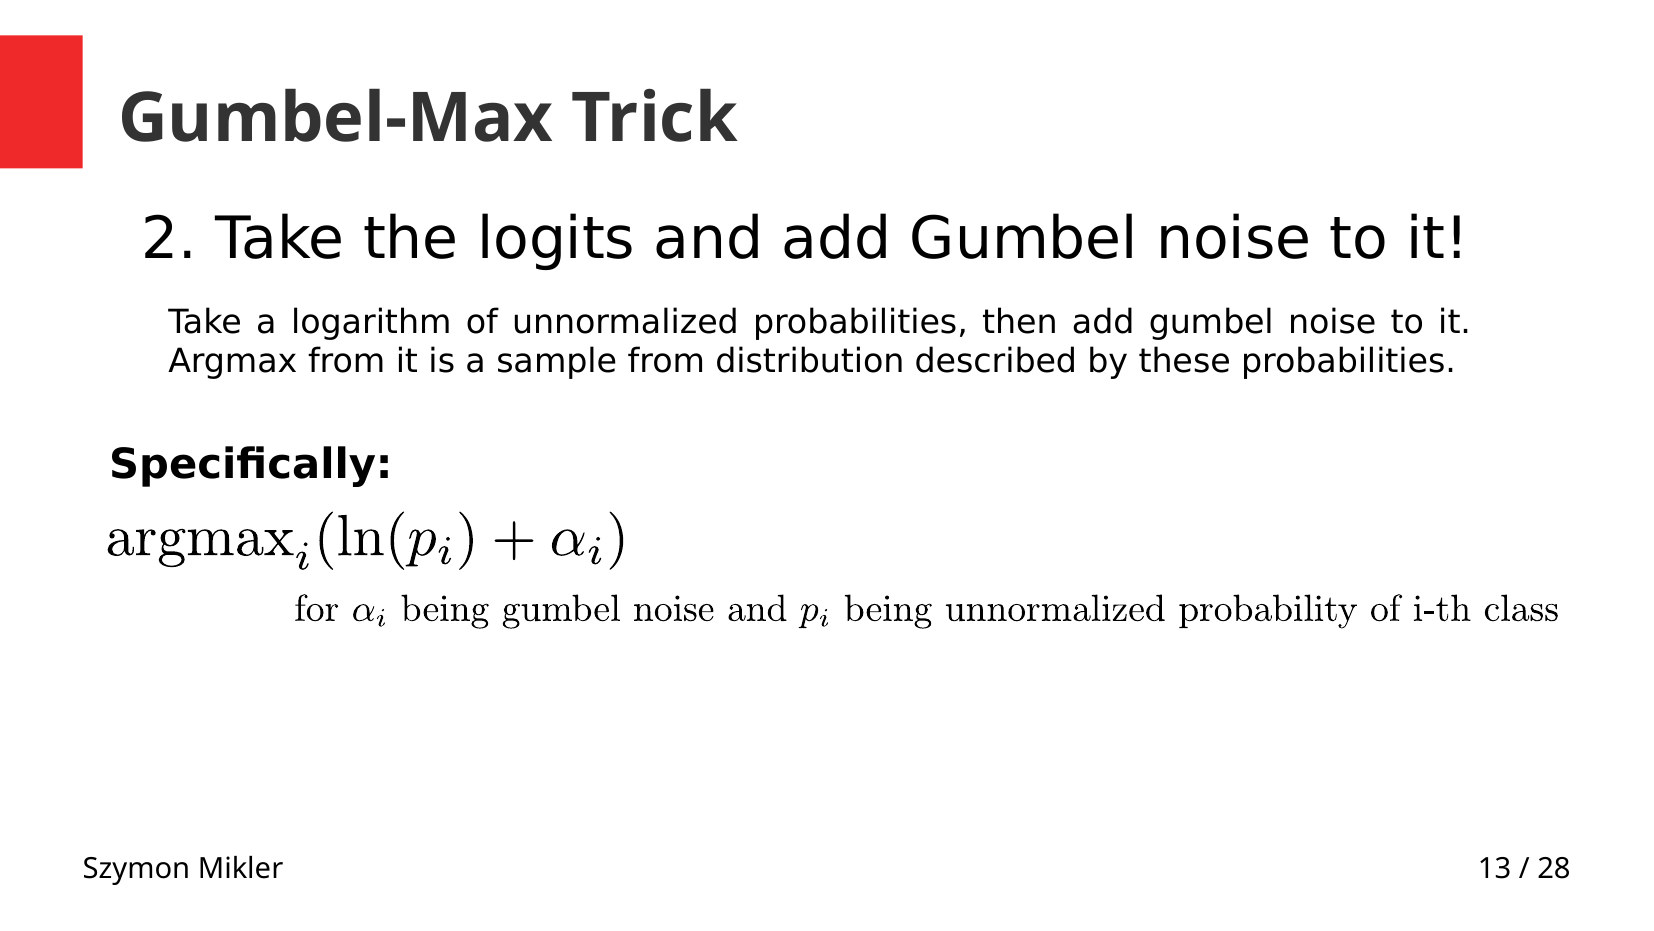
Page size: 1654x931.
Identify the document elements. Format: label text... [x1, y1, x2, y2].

text_box Take a logarithm of unnormalized probabilities, then add gumbel noise to it. Argmax from it is a sample from distribution described by these probabilities. [153, 295, 1489, 388]
text_box [105, 511, 629, 570]
text_box Specifically: [94, 432, 1004, 497]
text_box [294, 594, 1560, 629]
title Gumbel-Max Trick [118, 37, 1571, 193]
subtitle 2. Take the logits and add Gumbel noise to it! [141, 204, 1560, 284]
